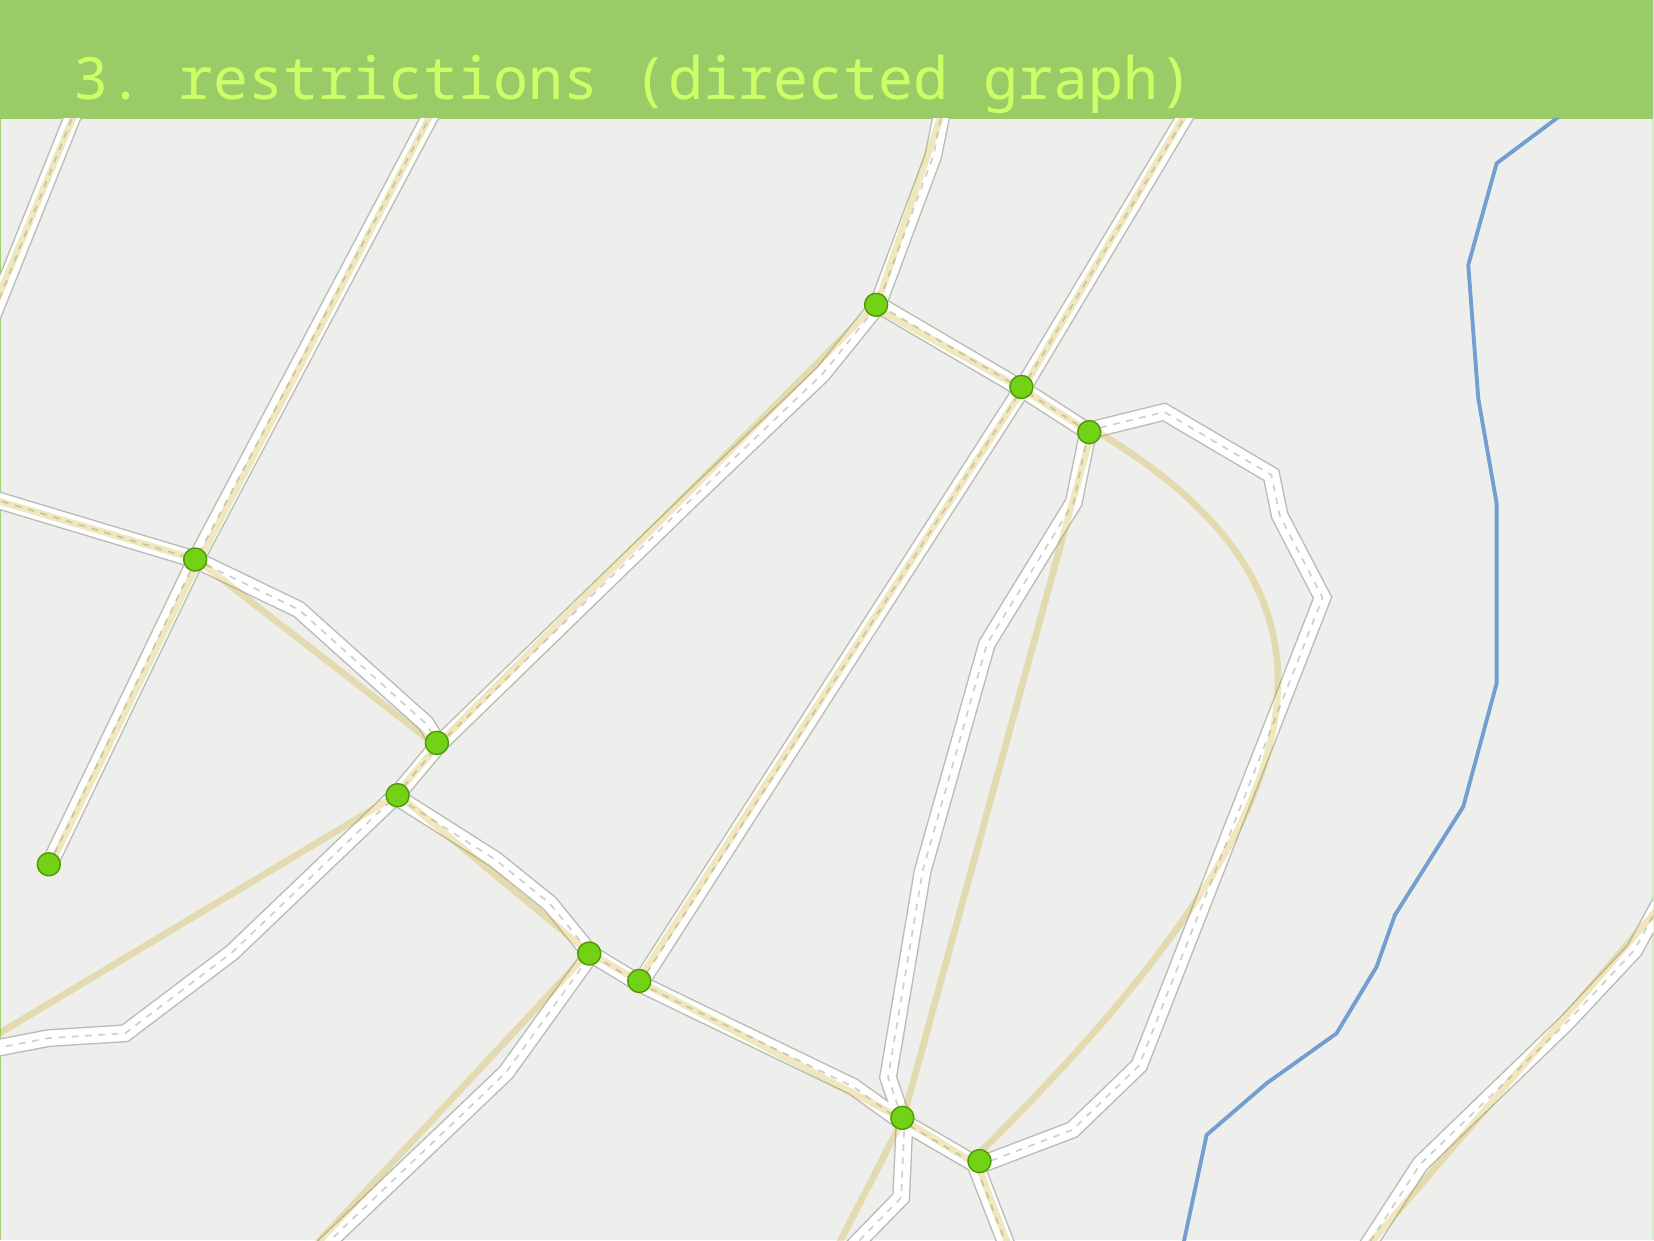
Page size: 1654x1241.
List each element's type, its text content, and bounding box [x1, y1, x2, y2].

picture [0, 118, 1654, 1241]
text_box 3. restrictions (directed graph) [59, 29, 1209, 115]
